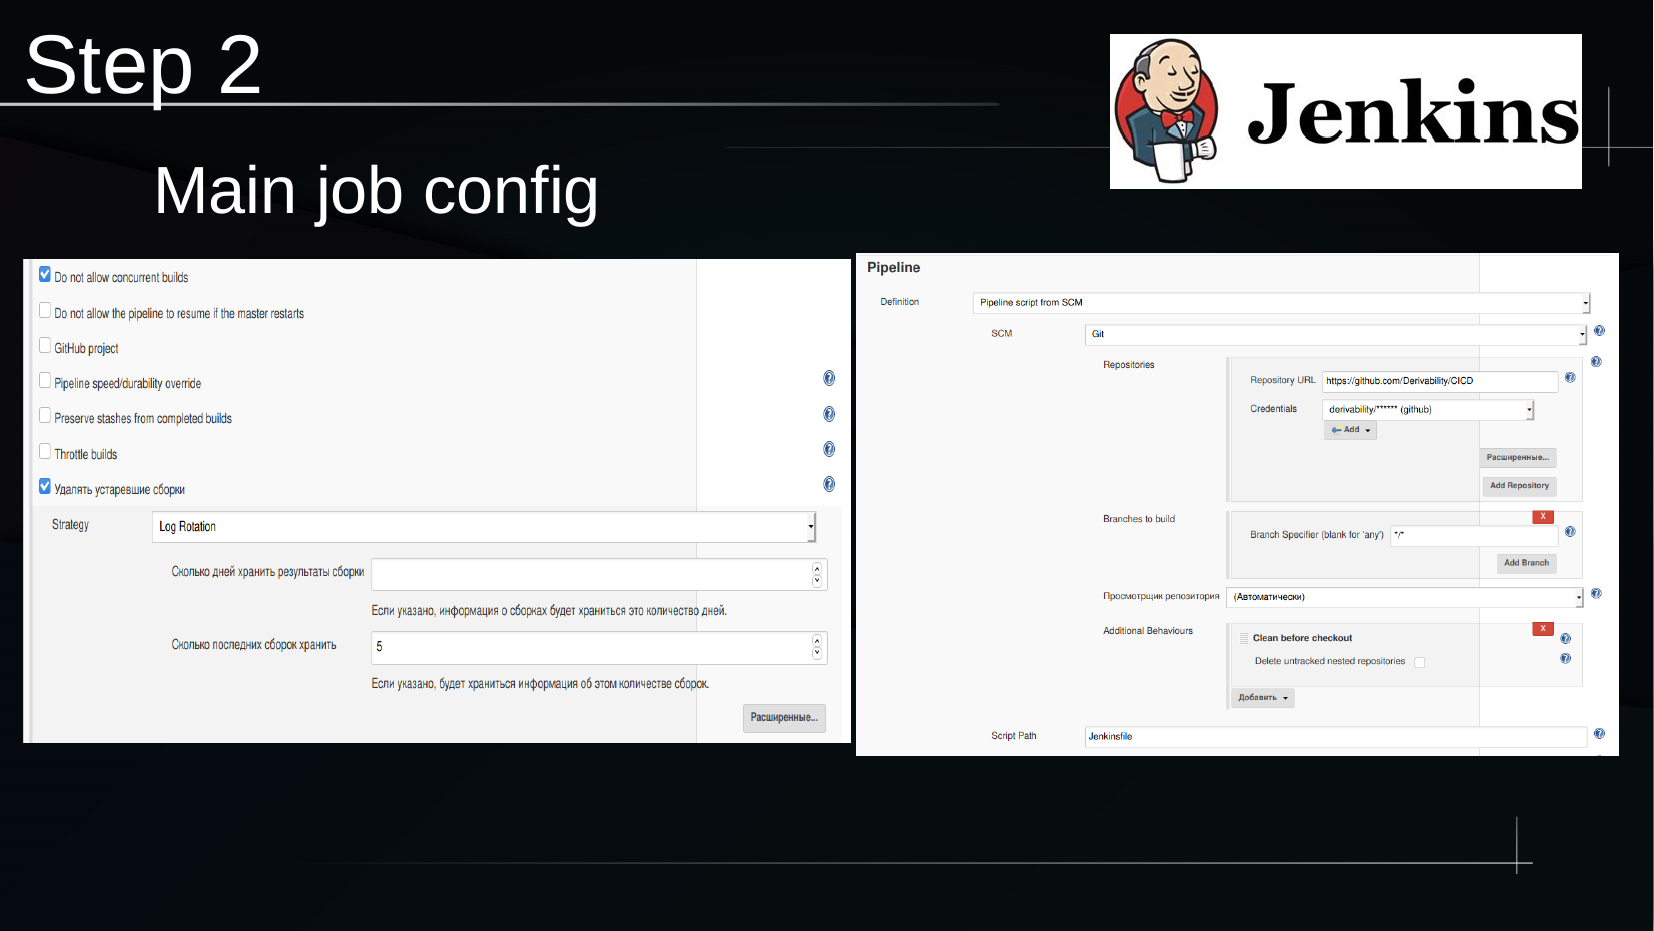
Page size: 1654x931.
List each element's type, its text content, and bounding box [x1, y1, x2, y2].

title Step 2 [23, 11, 1589, 119]
picture [0, 0, 1654, 931]
list Main job config [82, 153, 1571, 693]
